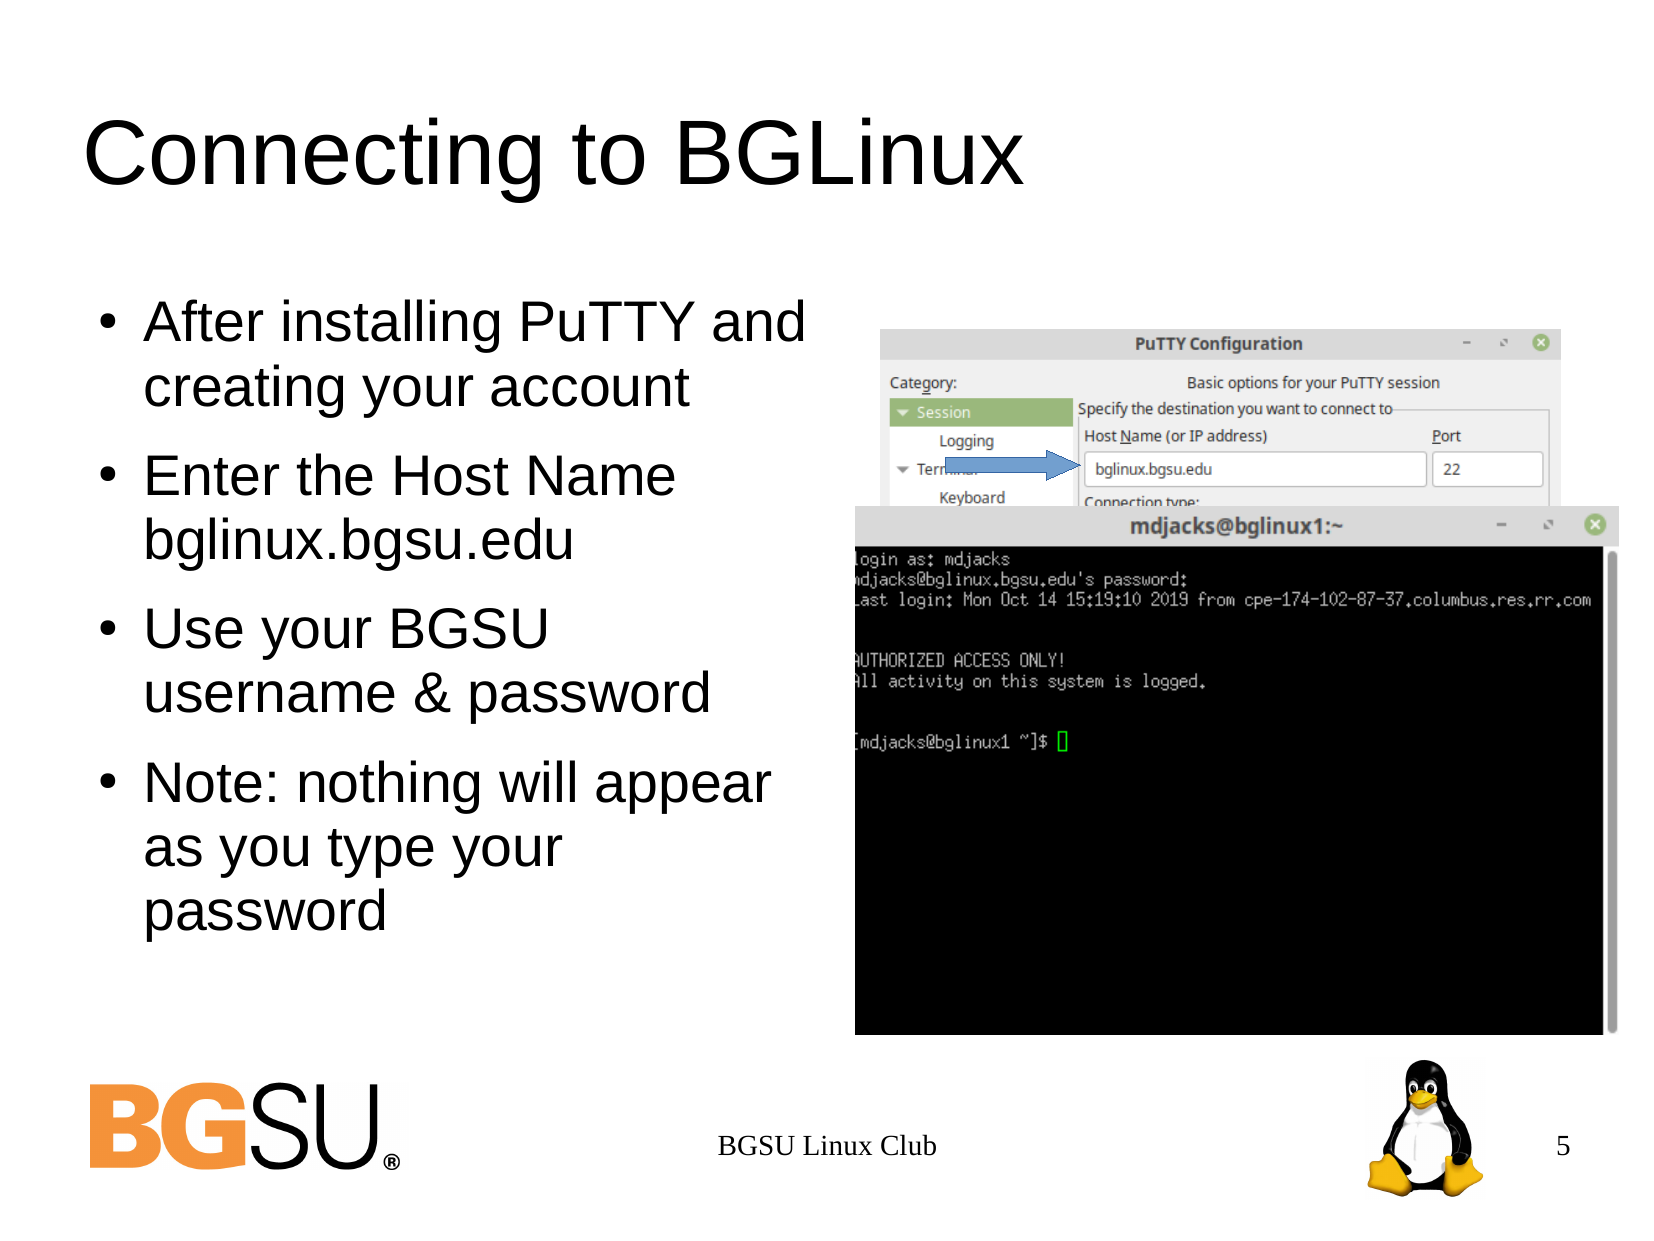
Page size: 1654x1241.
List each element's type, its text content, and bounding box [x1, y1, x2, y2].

text_box [945, 450, 1081, 481]
picture [855, 329, 1619, 1036]
picture [1365, 1057, 1486, 1201]
picture [90, 1082, 409, 1171]
list After installing PuTTY and creating your account Enter the Host Name bglinux.bgsu.edu Use your BGSU username & password Note: nothing will appear as you type your password [82, 290, 809, 1010]
title Connecting to BGLinux [82, 49, 1571, 257]
